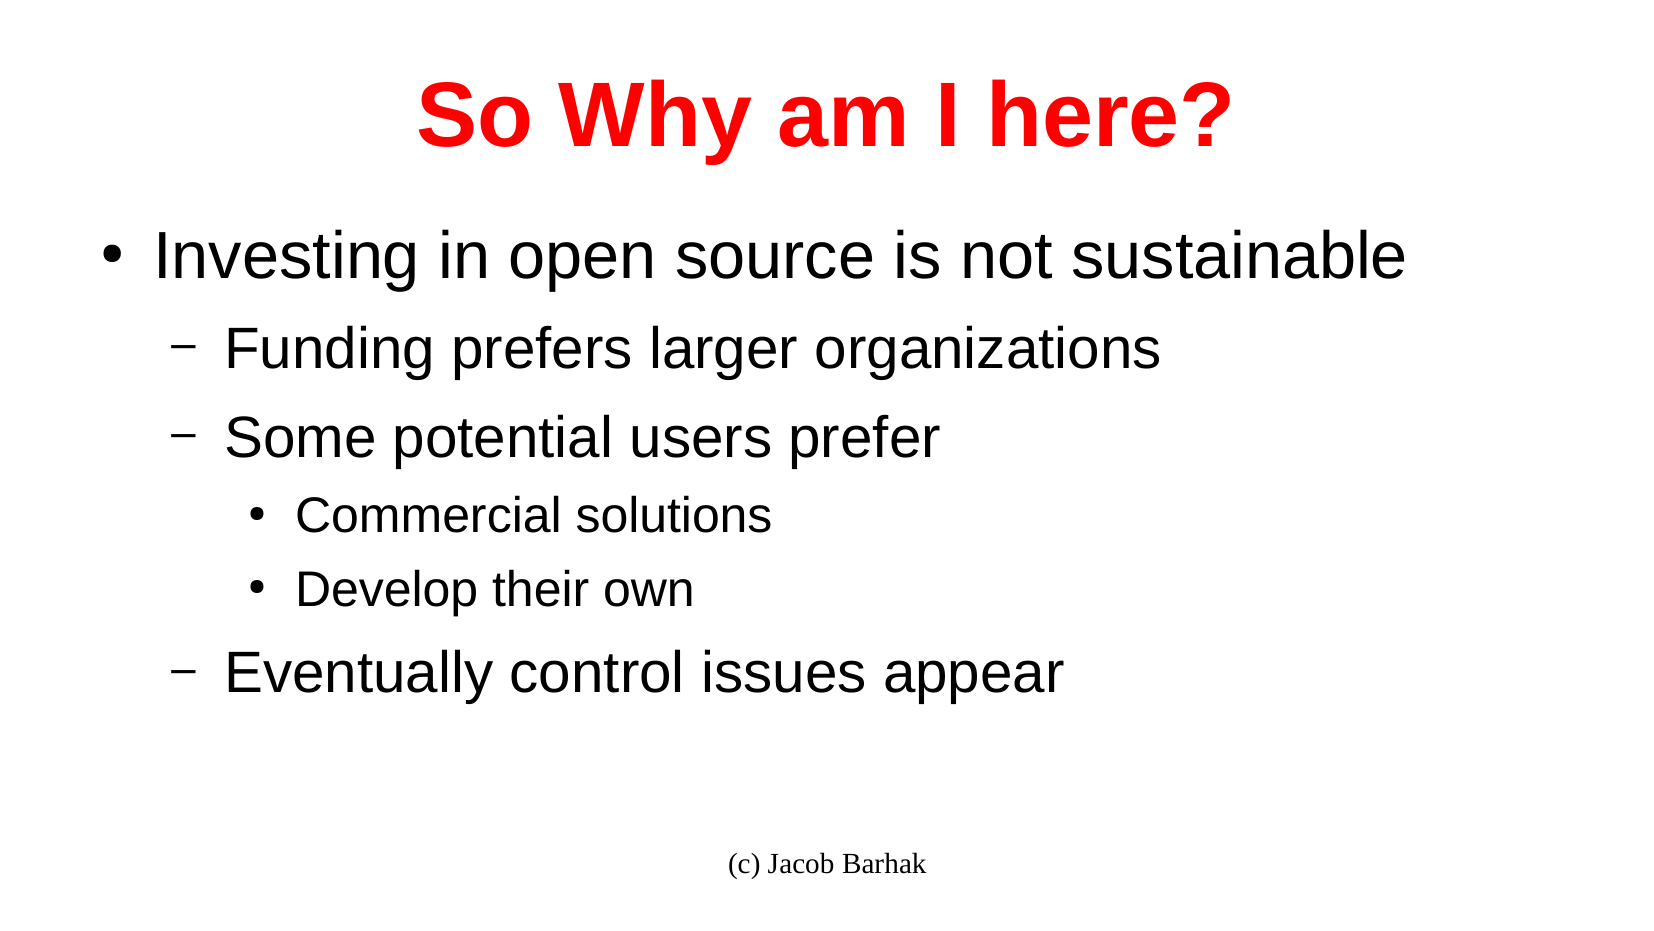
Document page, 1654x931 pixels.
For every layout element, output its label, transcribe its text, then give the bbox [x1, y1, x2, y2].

title So Why am I here? [82, 37, 1571, 193]
list Investing in open source is not sustainable Funding prefers larger organizations Some potential users prefer Commercial solutions Develop their own Eventually control issues appear [82, 217, 1571, 758]
